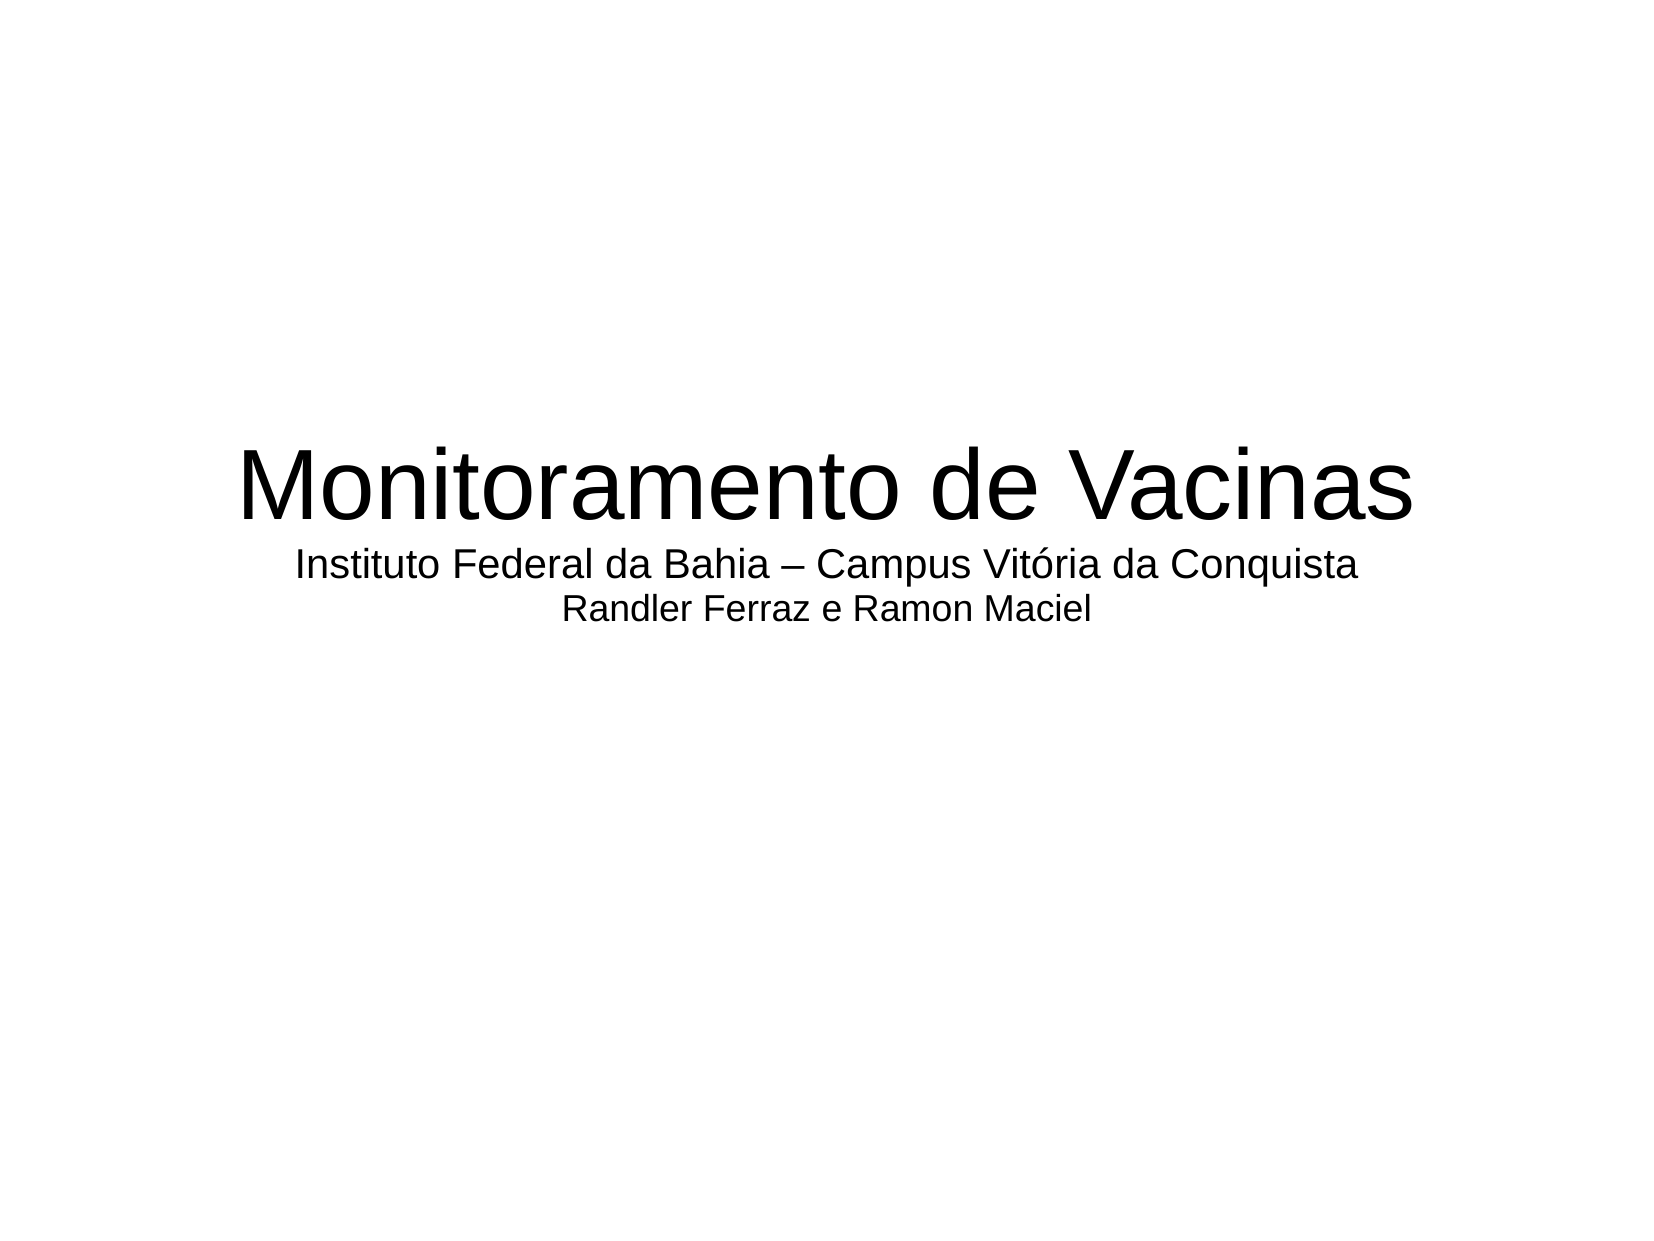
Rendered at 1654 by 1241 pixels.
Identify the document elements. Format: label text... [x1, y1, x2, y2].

subtitle Monitoramento de Vacinas Instituto Federal da Bahia – Campus Vitória da Conquista Randler Ferraz e Ramon Maciel [82, 49, 1571, 1010]
